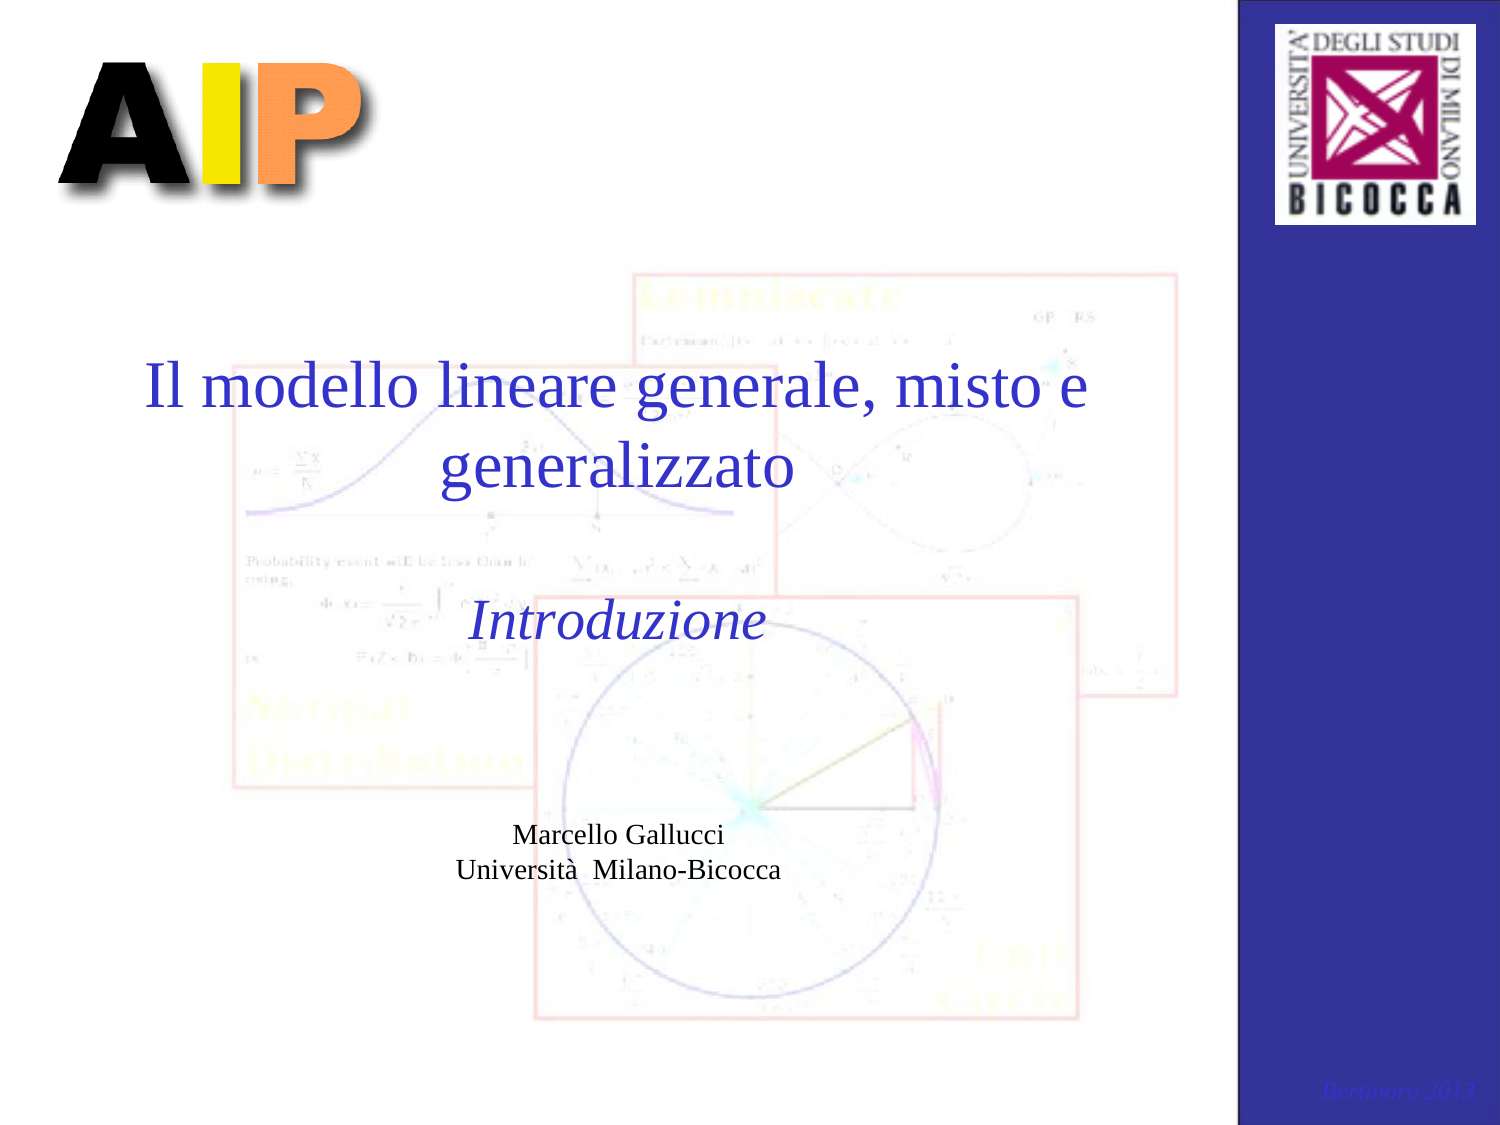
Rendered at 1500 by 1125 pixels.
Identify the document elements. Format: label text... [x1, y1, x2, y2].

title Il modello lineare generale, misto e generalizzato Introduzione [18, 333, 1218, 659]
text_box Bertinoro 2013 [600, 1066, 1491, 1113]
picture [0, 0, 1500, 1125]
text_box Marcello Gallucci Università Milano-Bicocca [0, 799, 1238, 900]
